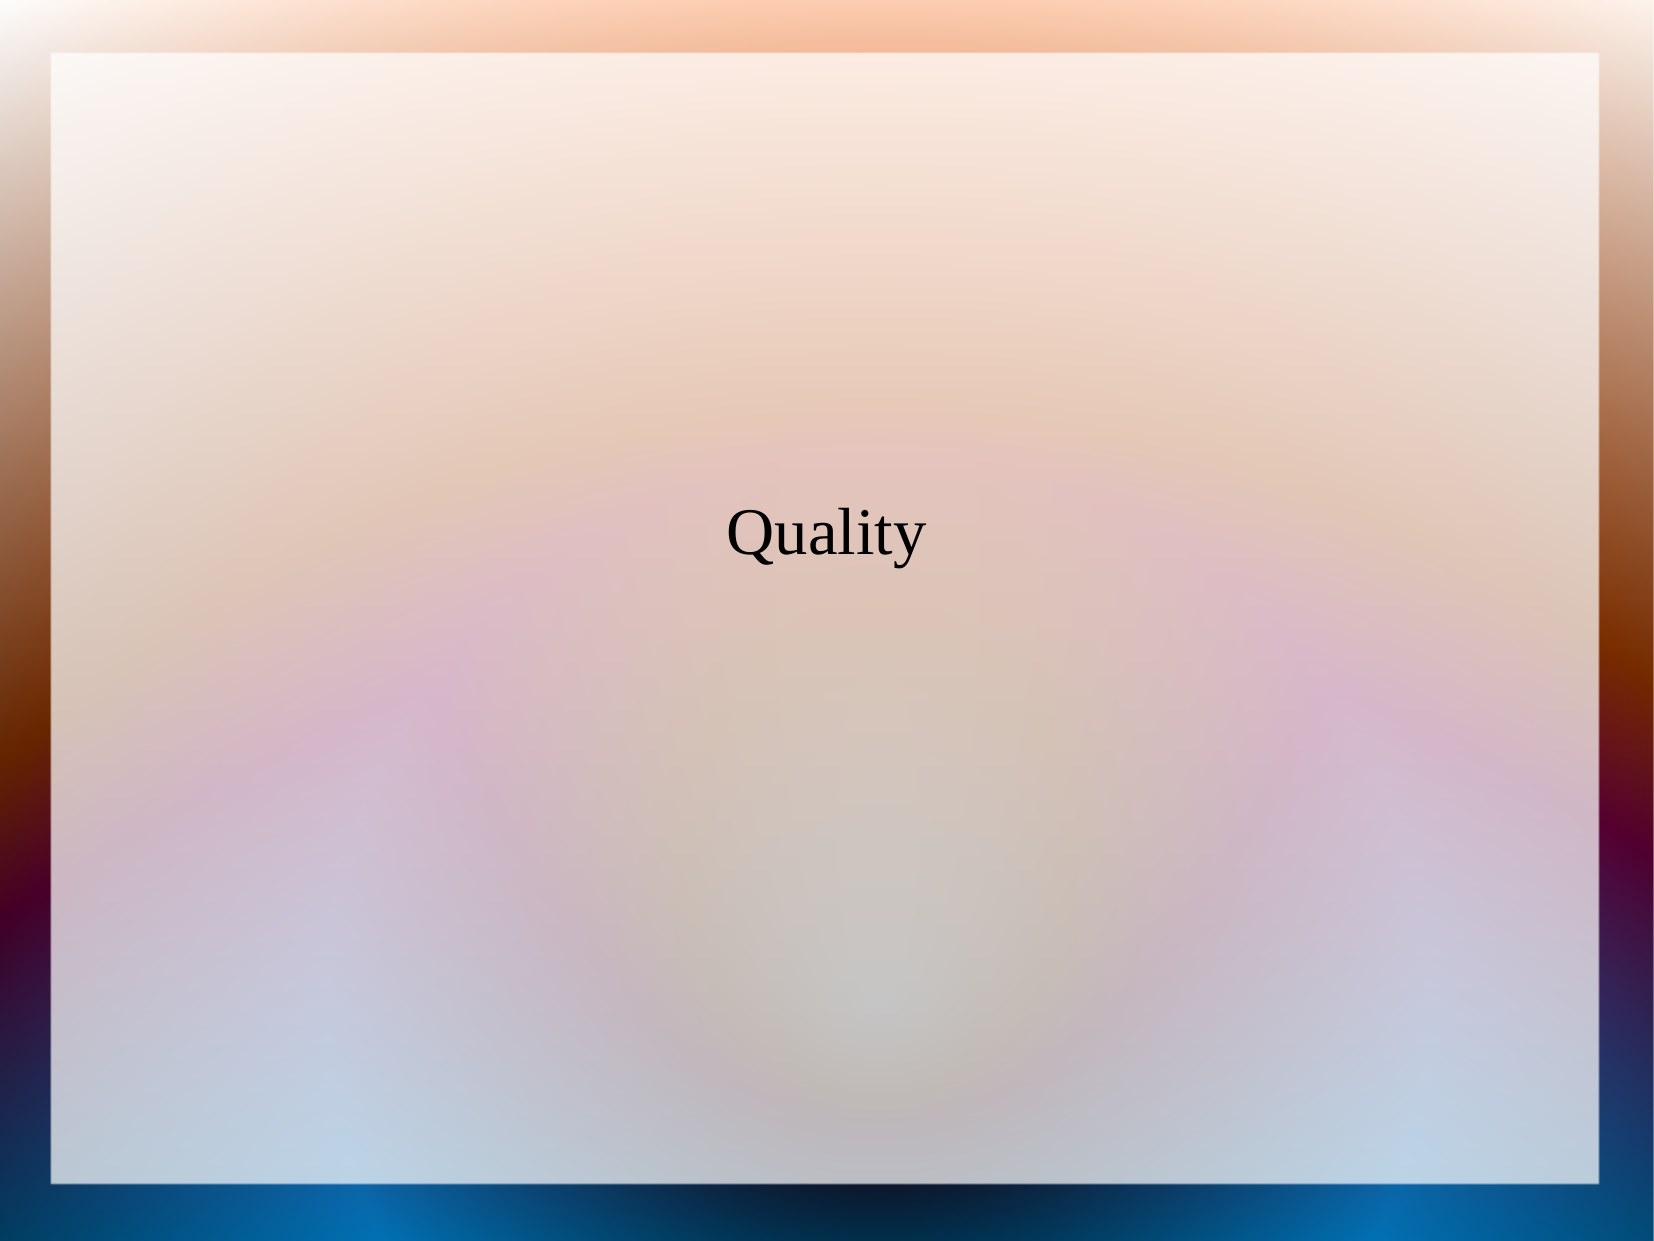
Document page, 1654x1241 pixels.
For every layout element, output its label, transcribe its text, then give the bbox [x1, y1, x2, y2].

picture [0, 0, 1654, 1241]
subtitle Quality [82, 55, 1571, 1010]
